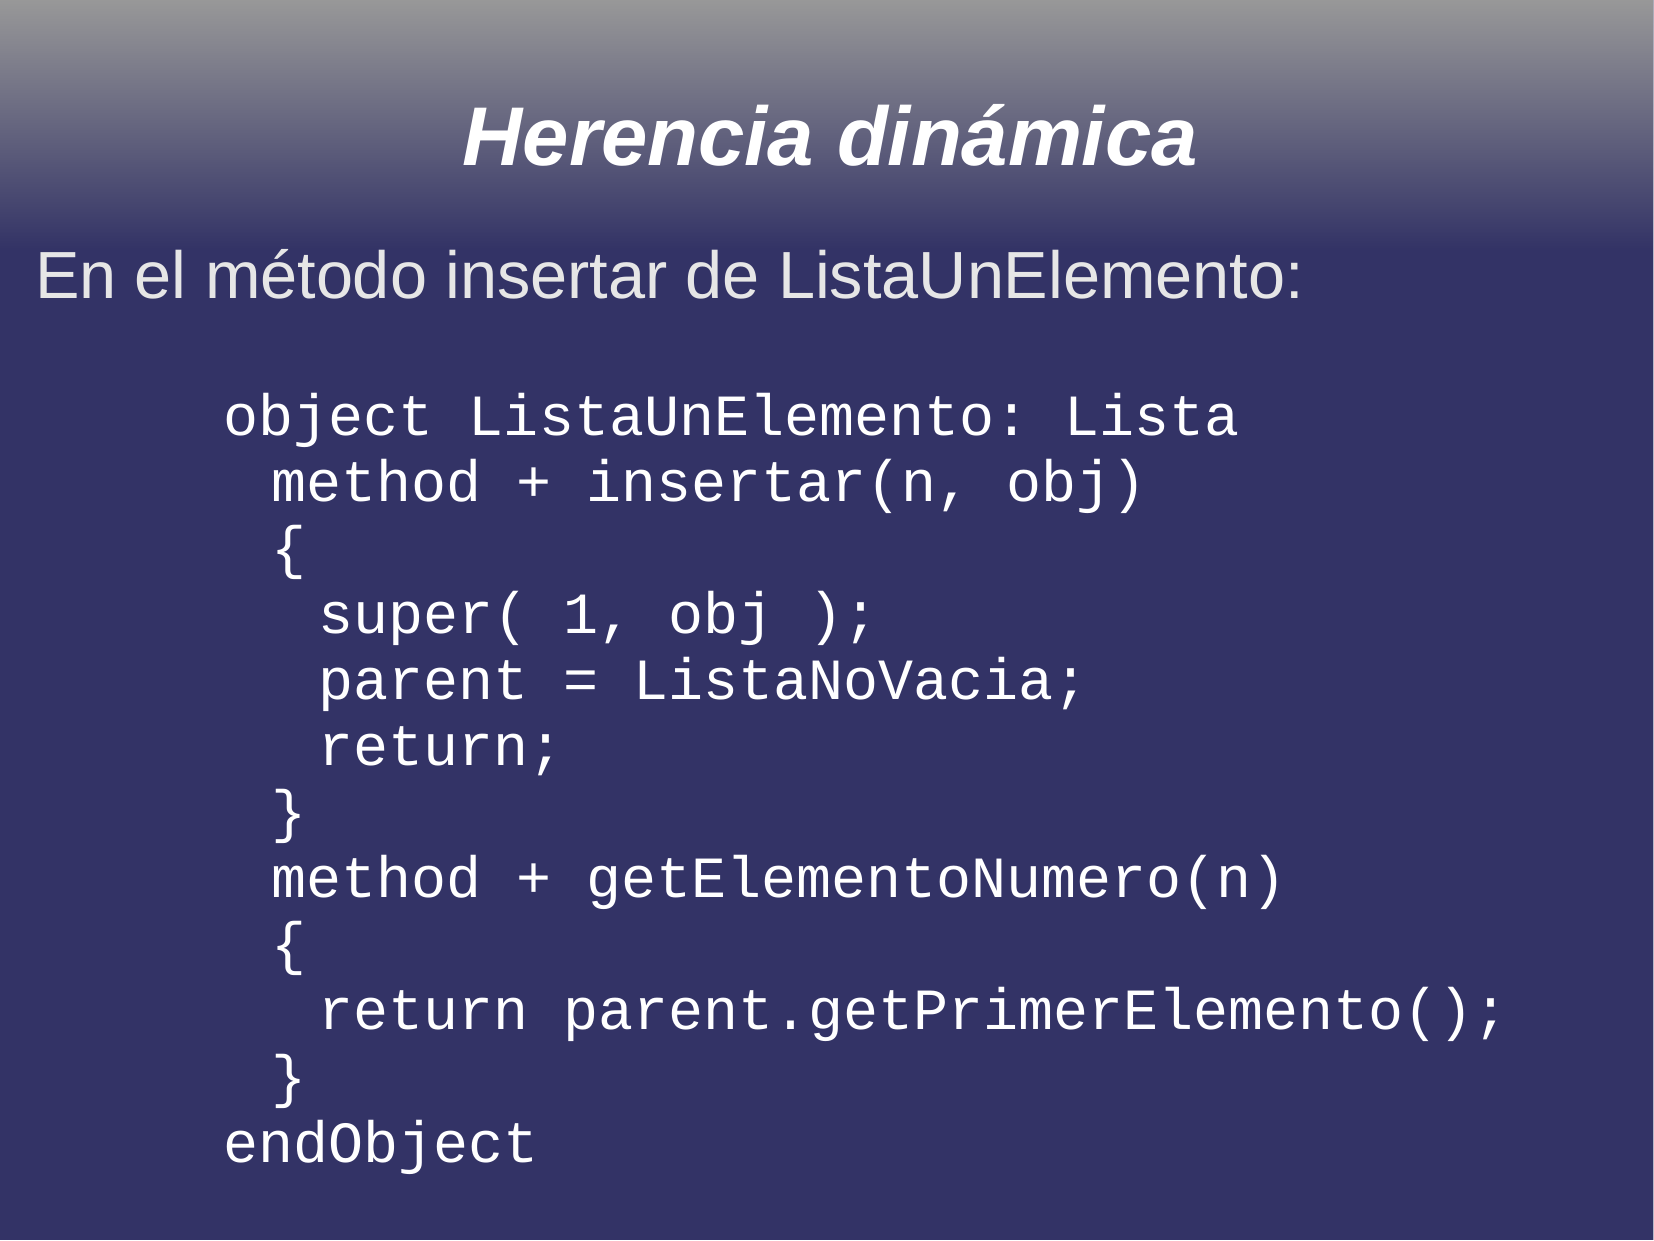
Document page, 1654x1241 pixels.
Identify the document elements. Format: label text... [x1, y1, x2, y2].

list En el método insertar de ListaUnElemento: object ListaUnElemento: Lista method + insertar(n, obj) { super( 1, obj ); parent = ListaNoVacia; return; } method + getElementoNumero(n) { return parent.getPrimerElemento(); } endObject [23, 237, 1615, 1141]
title Herencia dinámica [124, 33, 1537, 237]
